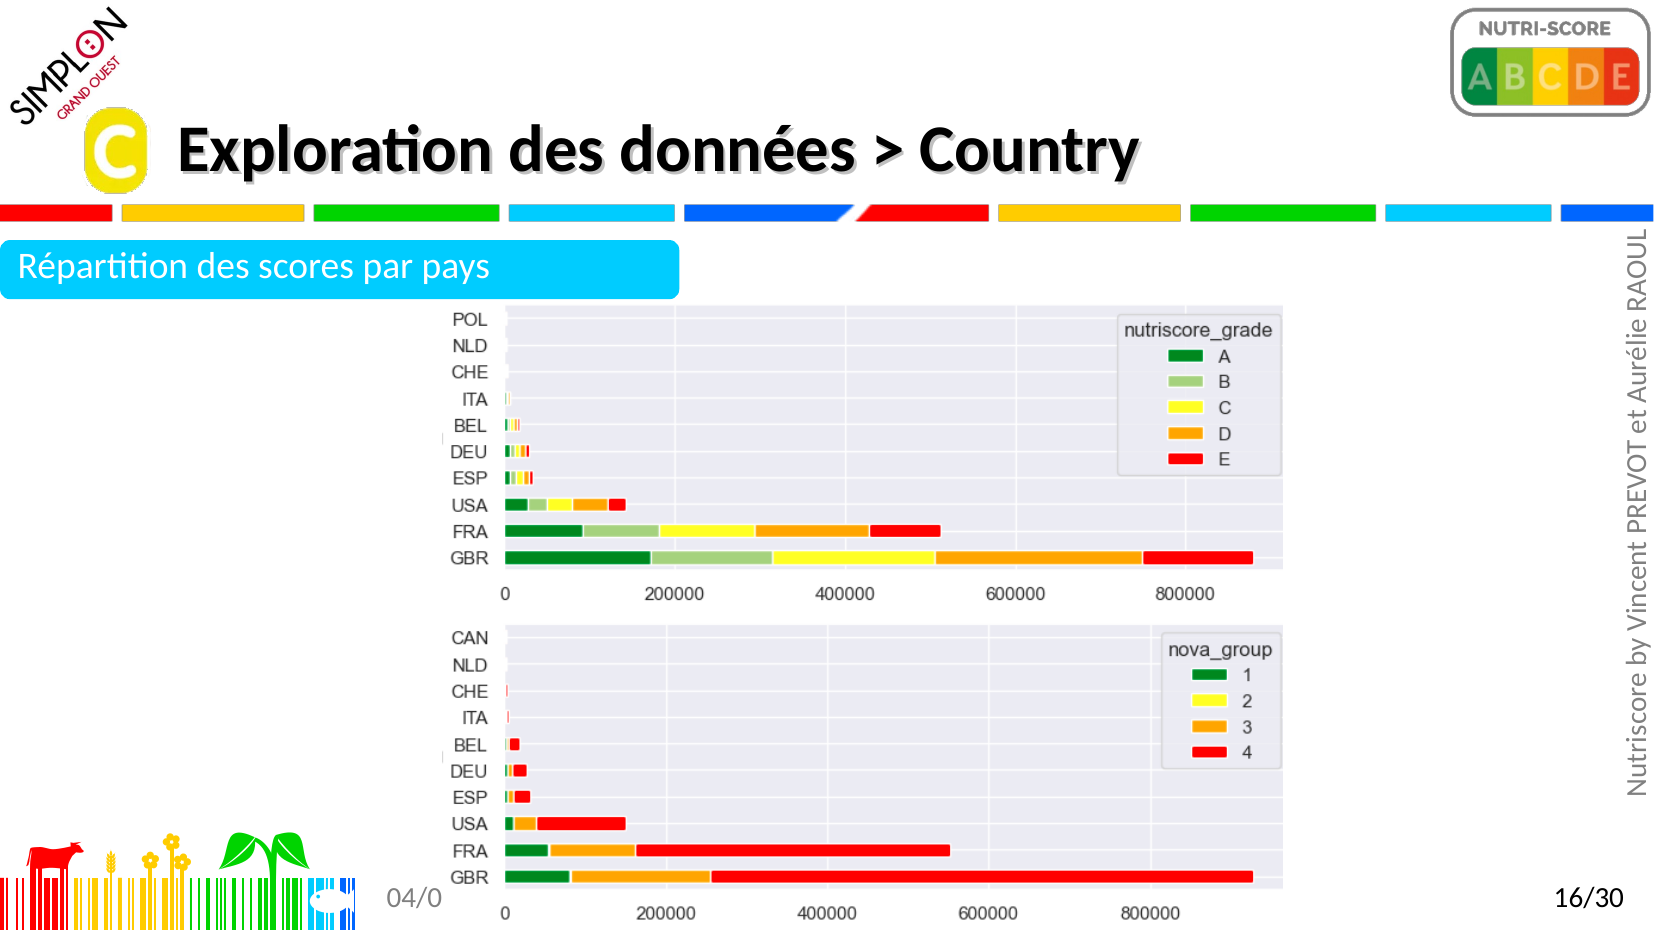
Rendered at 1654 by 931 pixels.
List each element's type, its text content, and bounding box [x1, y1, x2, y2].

title Exploration des données > Country [177, 102, 1654, 207]
picture [442, 295, 1283, 928]
picture [1448, 4, 1654, 102]
text_box Répartition des scores par pays [0, 240, 680, 300]
picture [0, 826, 355, 930]
picture [2, 2, 147, 147]
picture [0, 200, 1654, 225]
picture [82, 106, 151, 195]
